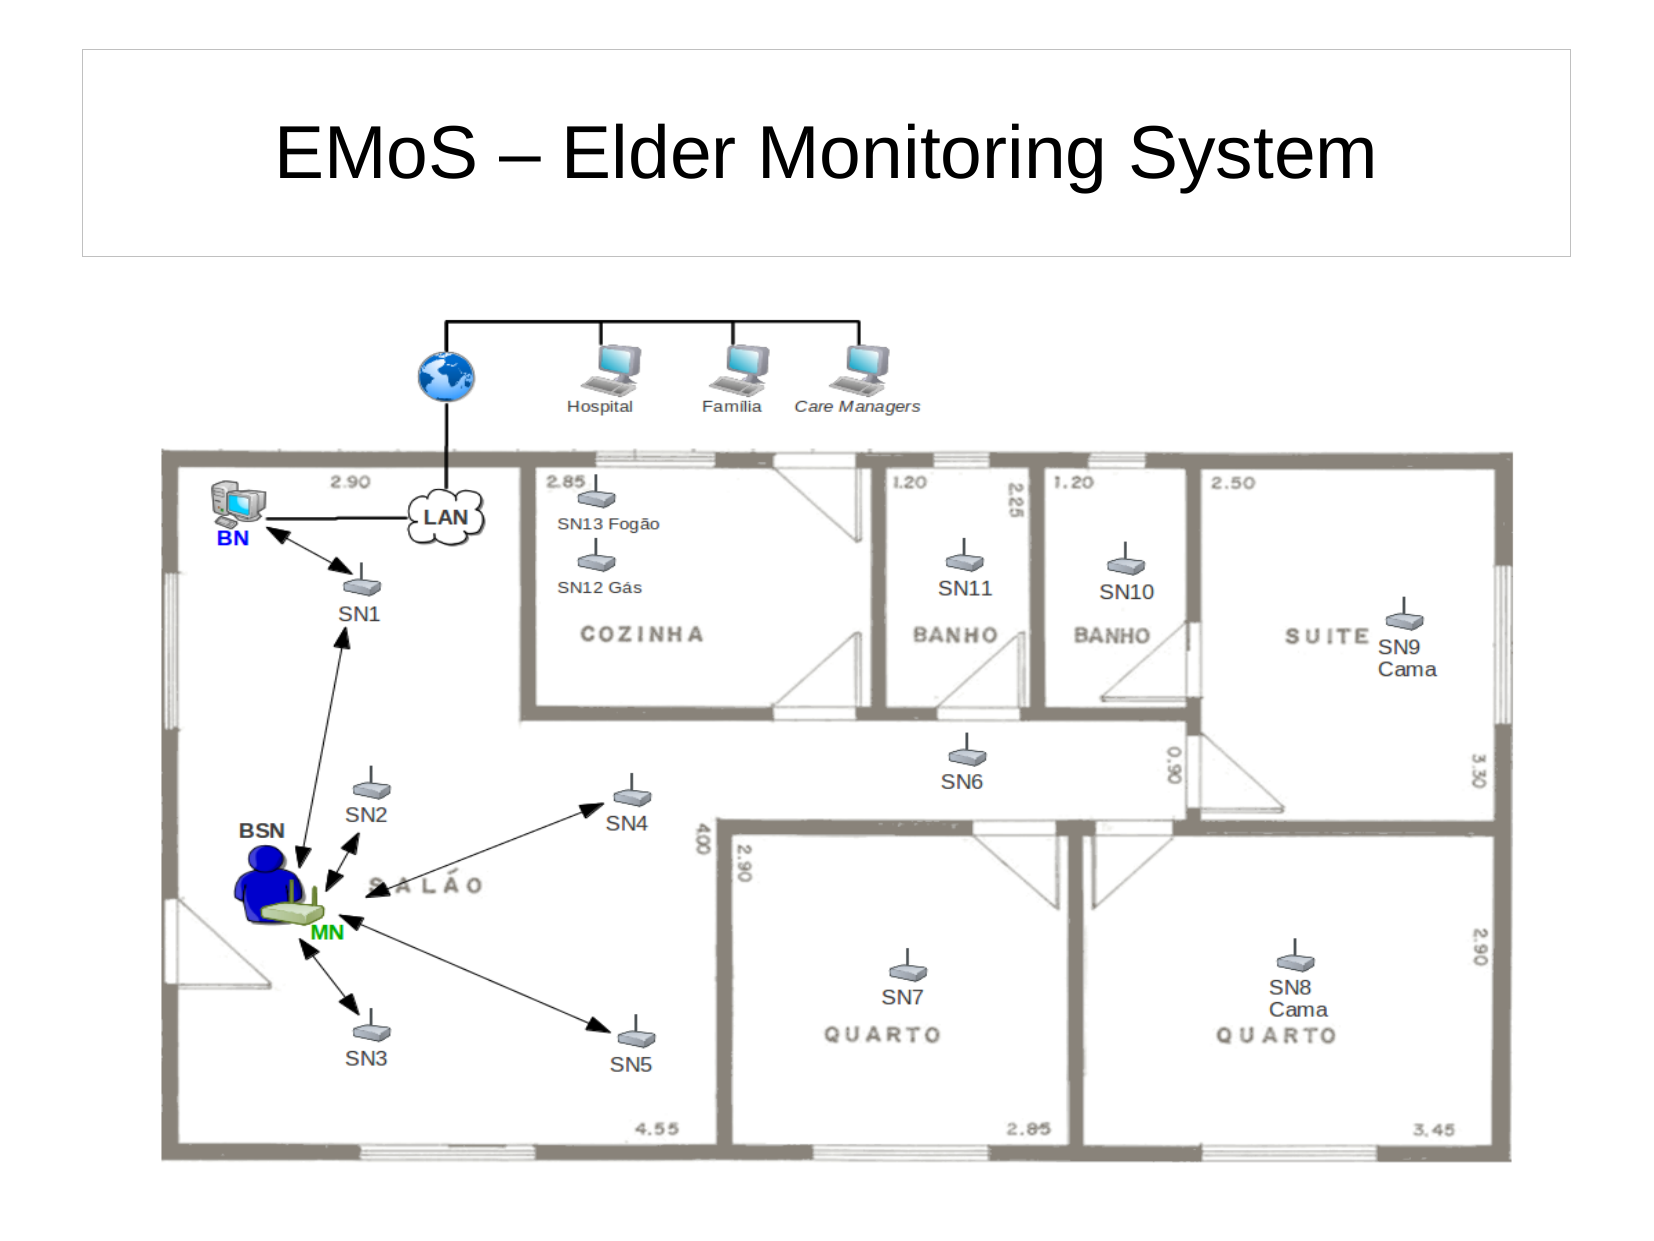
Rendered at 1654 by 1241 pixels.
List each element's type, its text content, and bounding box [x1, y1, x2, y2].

title EMoS – Elder Monitoring System [82, 49, 1571, 257]
picture [152, 314, 1520, 1171]
